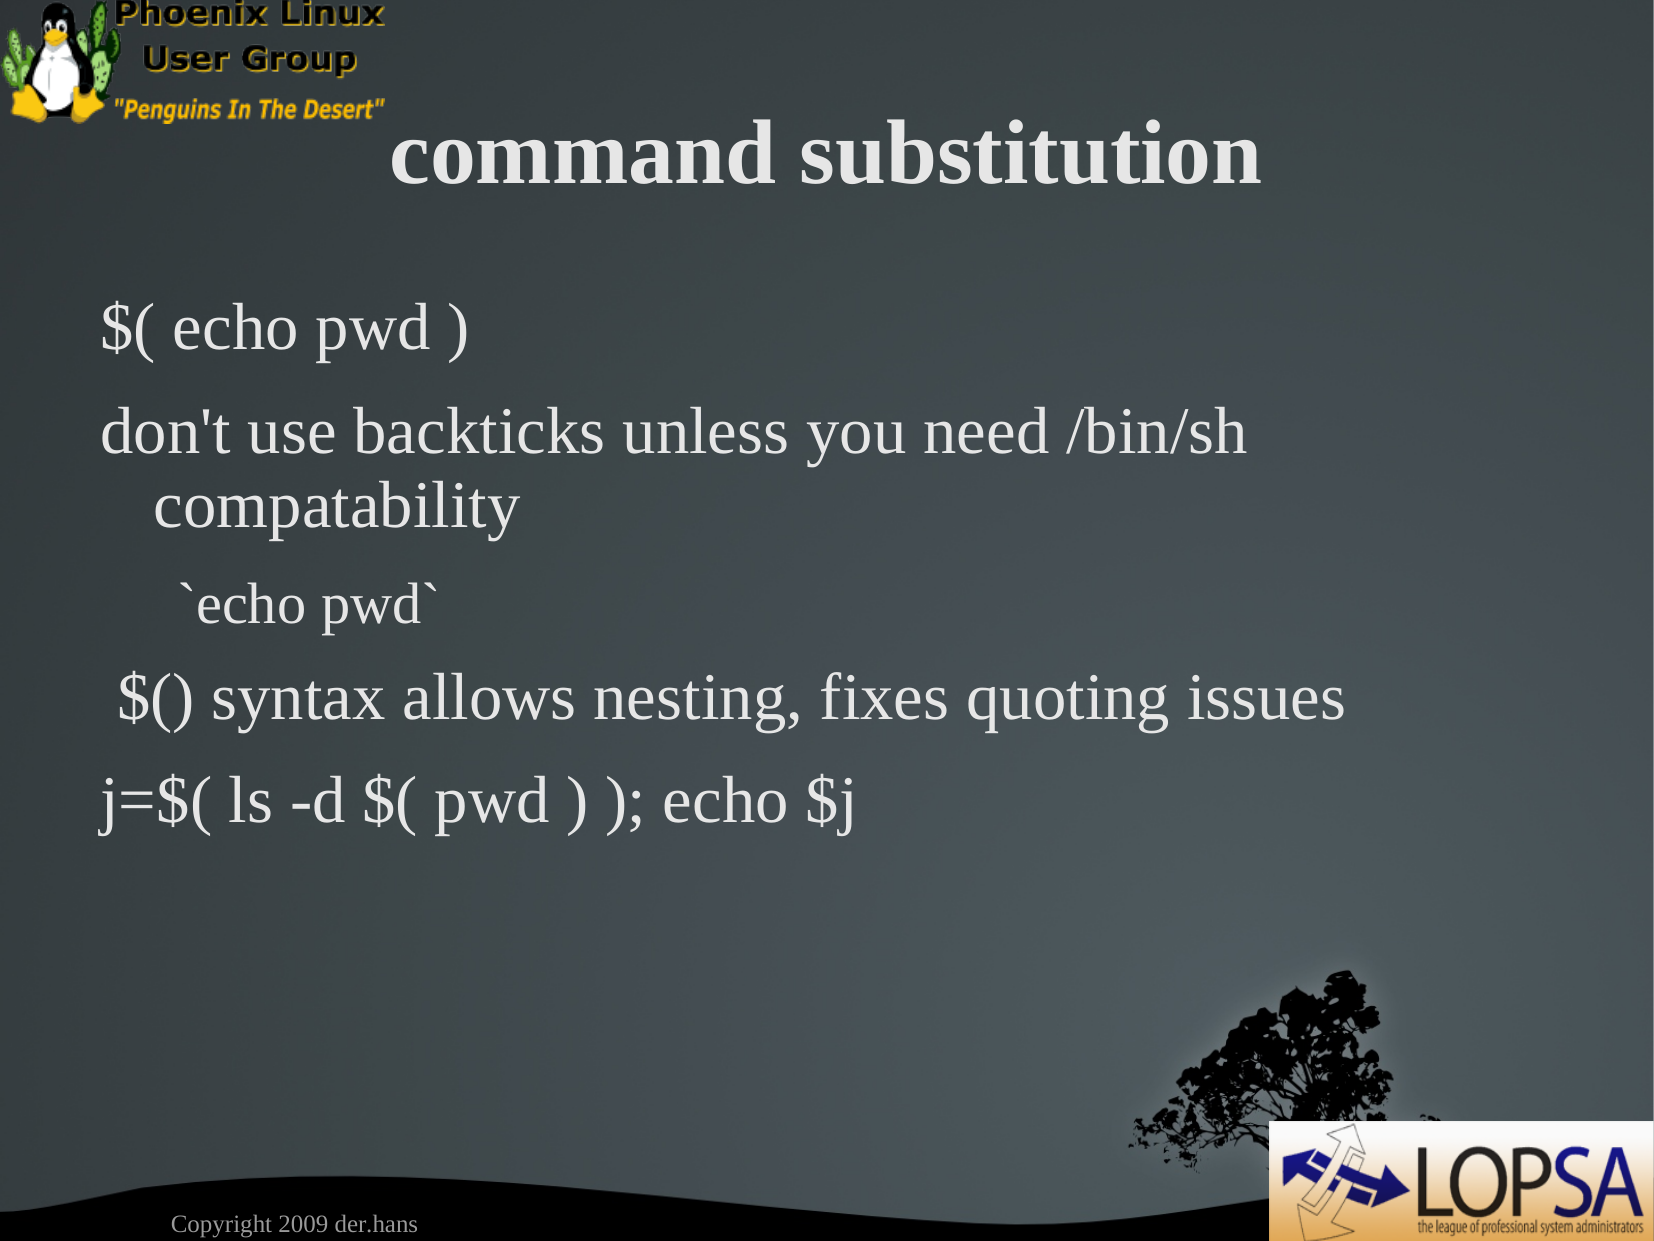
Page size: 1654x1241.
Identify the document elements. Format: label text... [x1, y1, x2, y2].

list $( echo pwd ) don't use backticks unless you need /bin/sh compatability `echo pwd` $() syntax allows nesting, fixes quoting issues j=$( ls -d $( pwd ) ); echo $j [82, 290, 1571, 1109]
picture [0, 0, 1654, 1241]
title command substitution [82, 49, 1571, 257]
